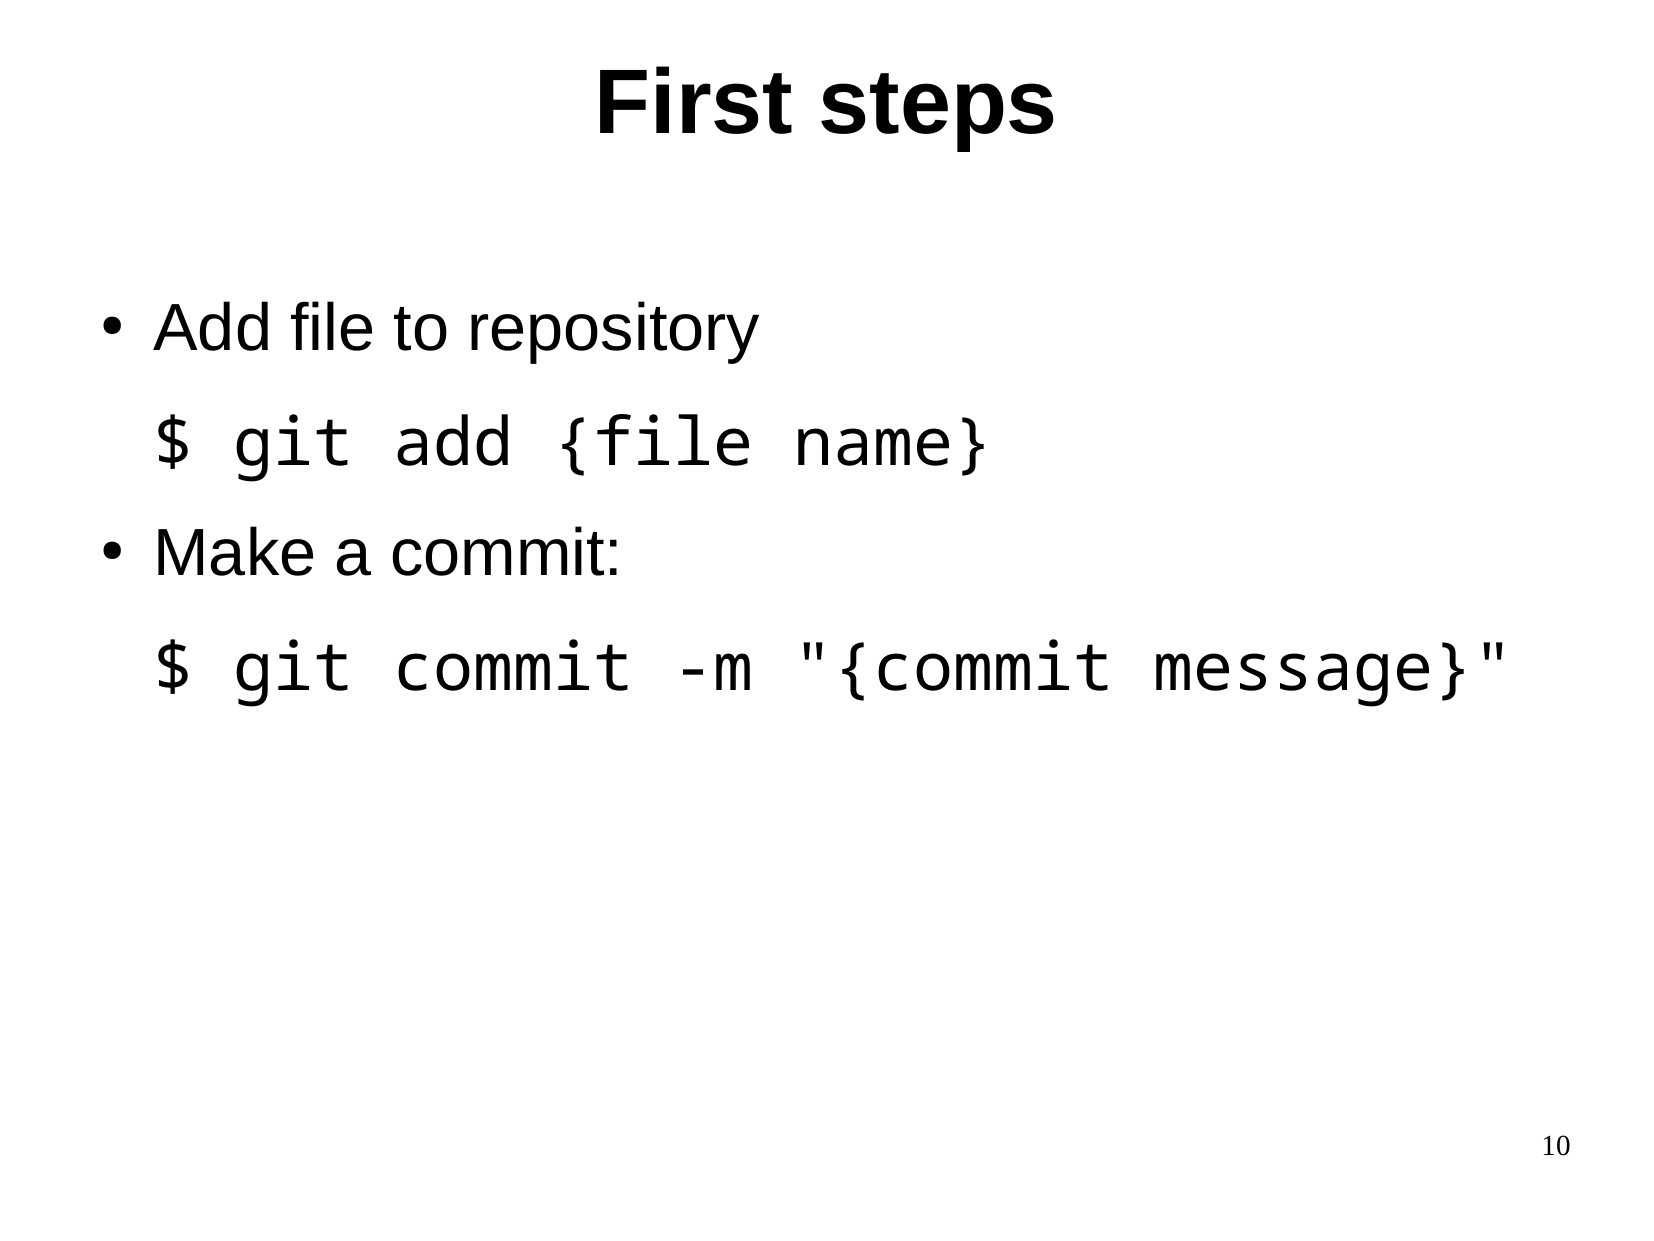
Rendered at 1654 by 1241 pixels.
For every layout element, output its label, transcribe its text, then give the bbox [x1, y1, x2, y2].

list Add file to repository $ git add {file name} Make a commit: $ git commit -m "{commit message}" [82, 290, 1571, 1010]
title First steps [82, 49, 1571, 257]
